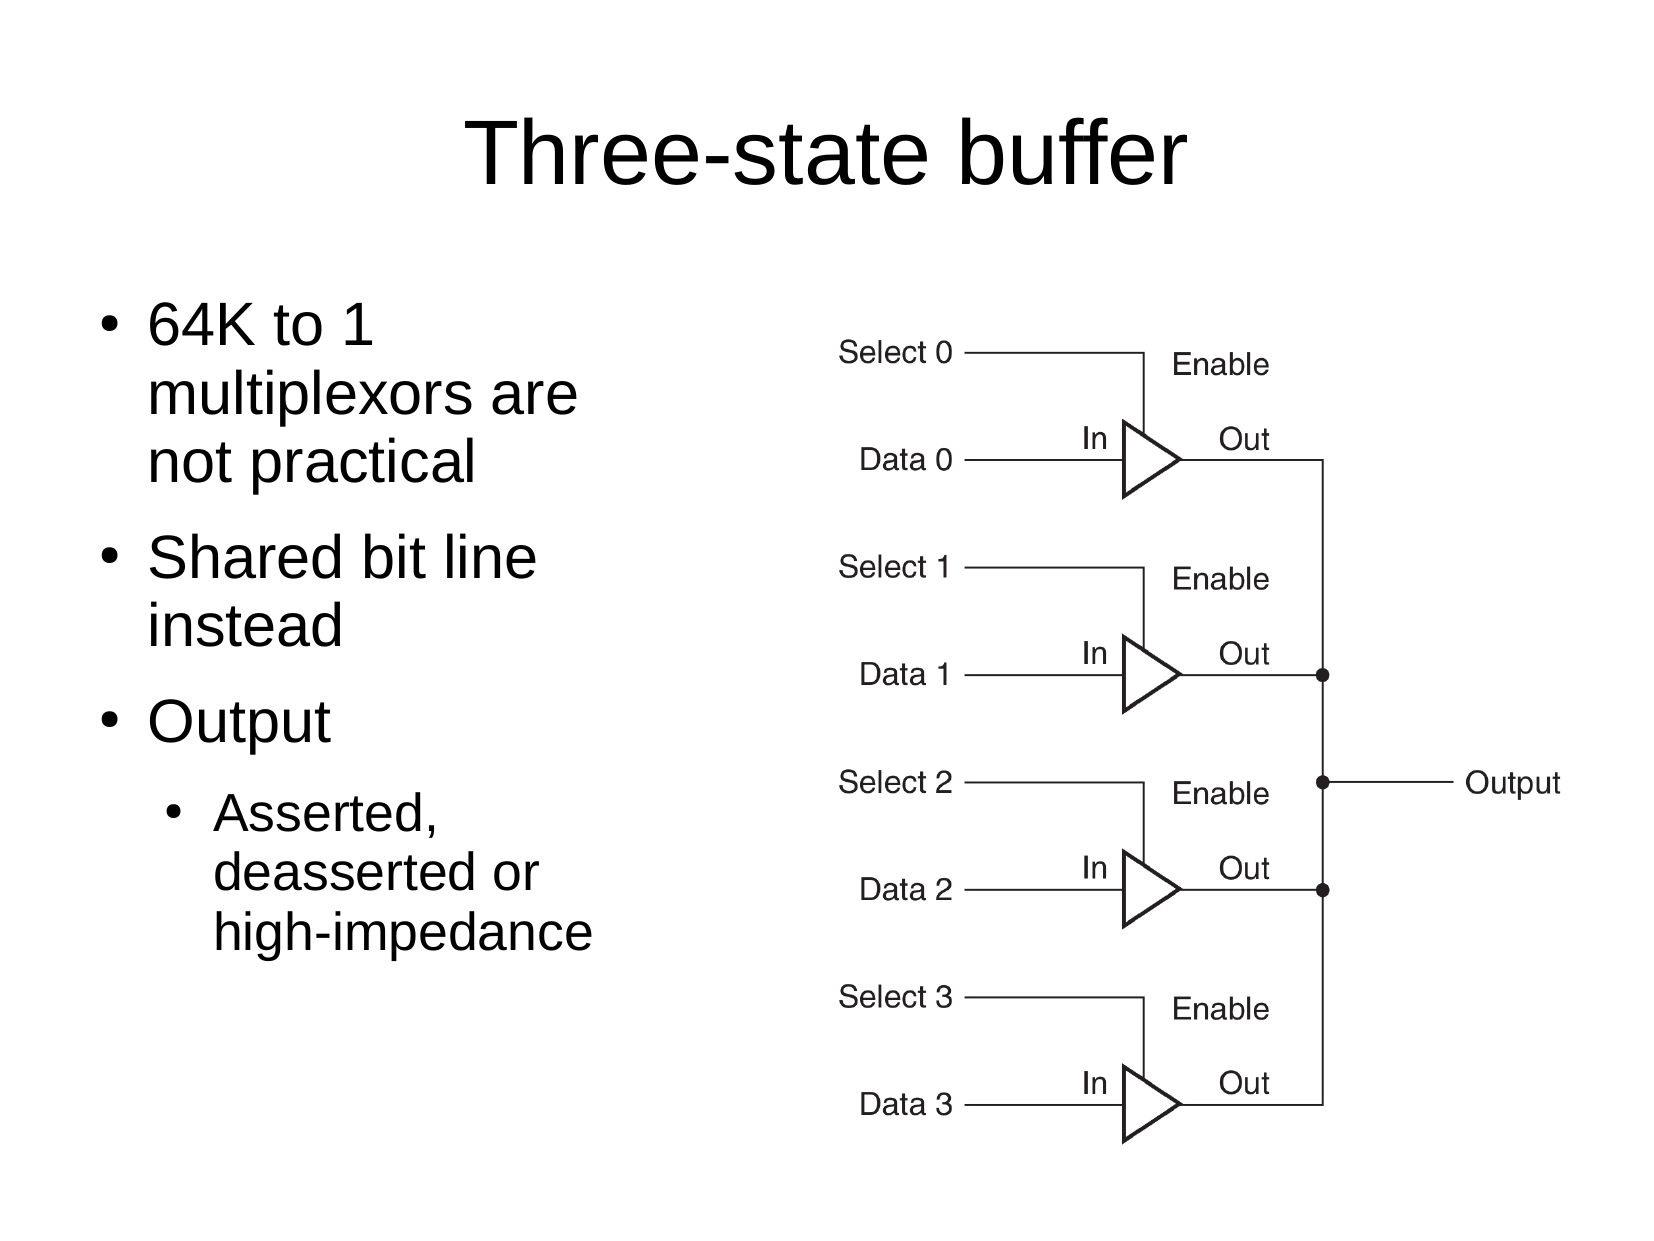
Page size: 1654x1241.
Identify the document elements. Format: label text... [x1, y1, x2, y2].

list 64K to 1 multiplexors are not practical Shared bit line instead Output Asserted, deasserted or high-impedance [82, 290, 601, 1010]
title Three-state buffer [82, 49, 1571, 257]
picture [785, 299, 1576, 1163]
